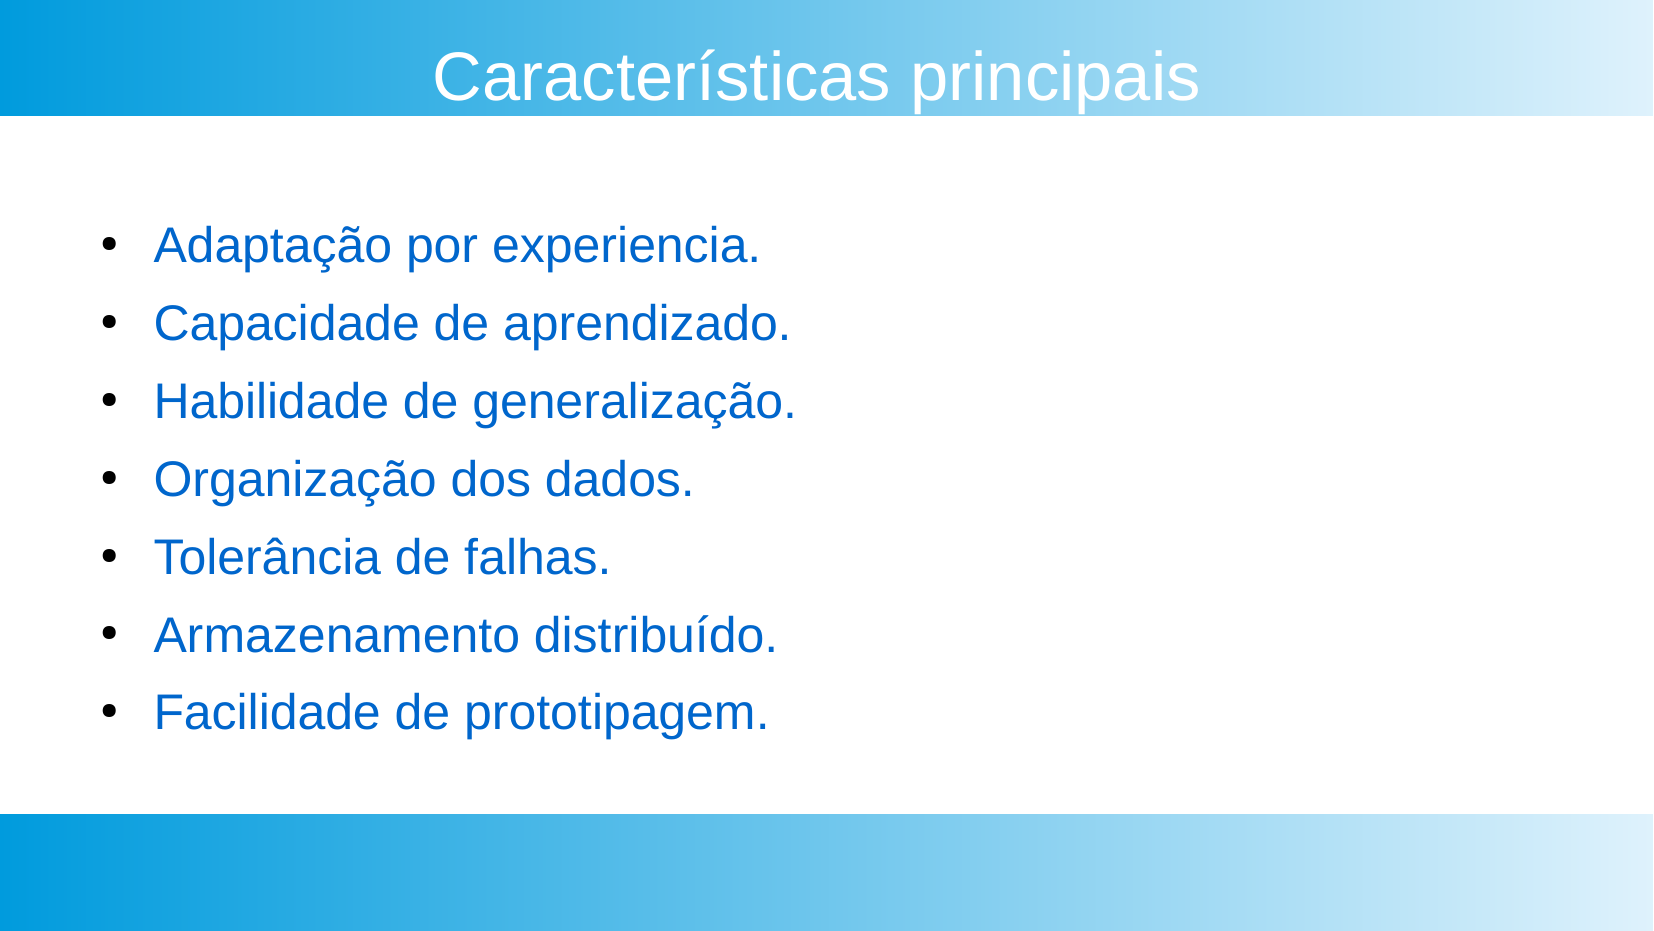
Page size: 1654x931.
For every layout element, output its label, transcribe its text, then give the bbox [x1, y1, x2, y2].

list Adaptação por experiencia. Capacidade de aprendizado. Habilidade de generalização. Organização dos dados. Tolerância de falhas. Armazenamento distribuído. Facilidade de prototipagem. [82, 217, 1571, 758]
title Características principais [82, 37, 1571, 116]
